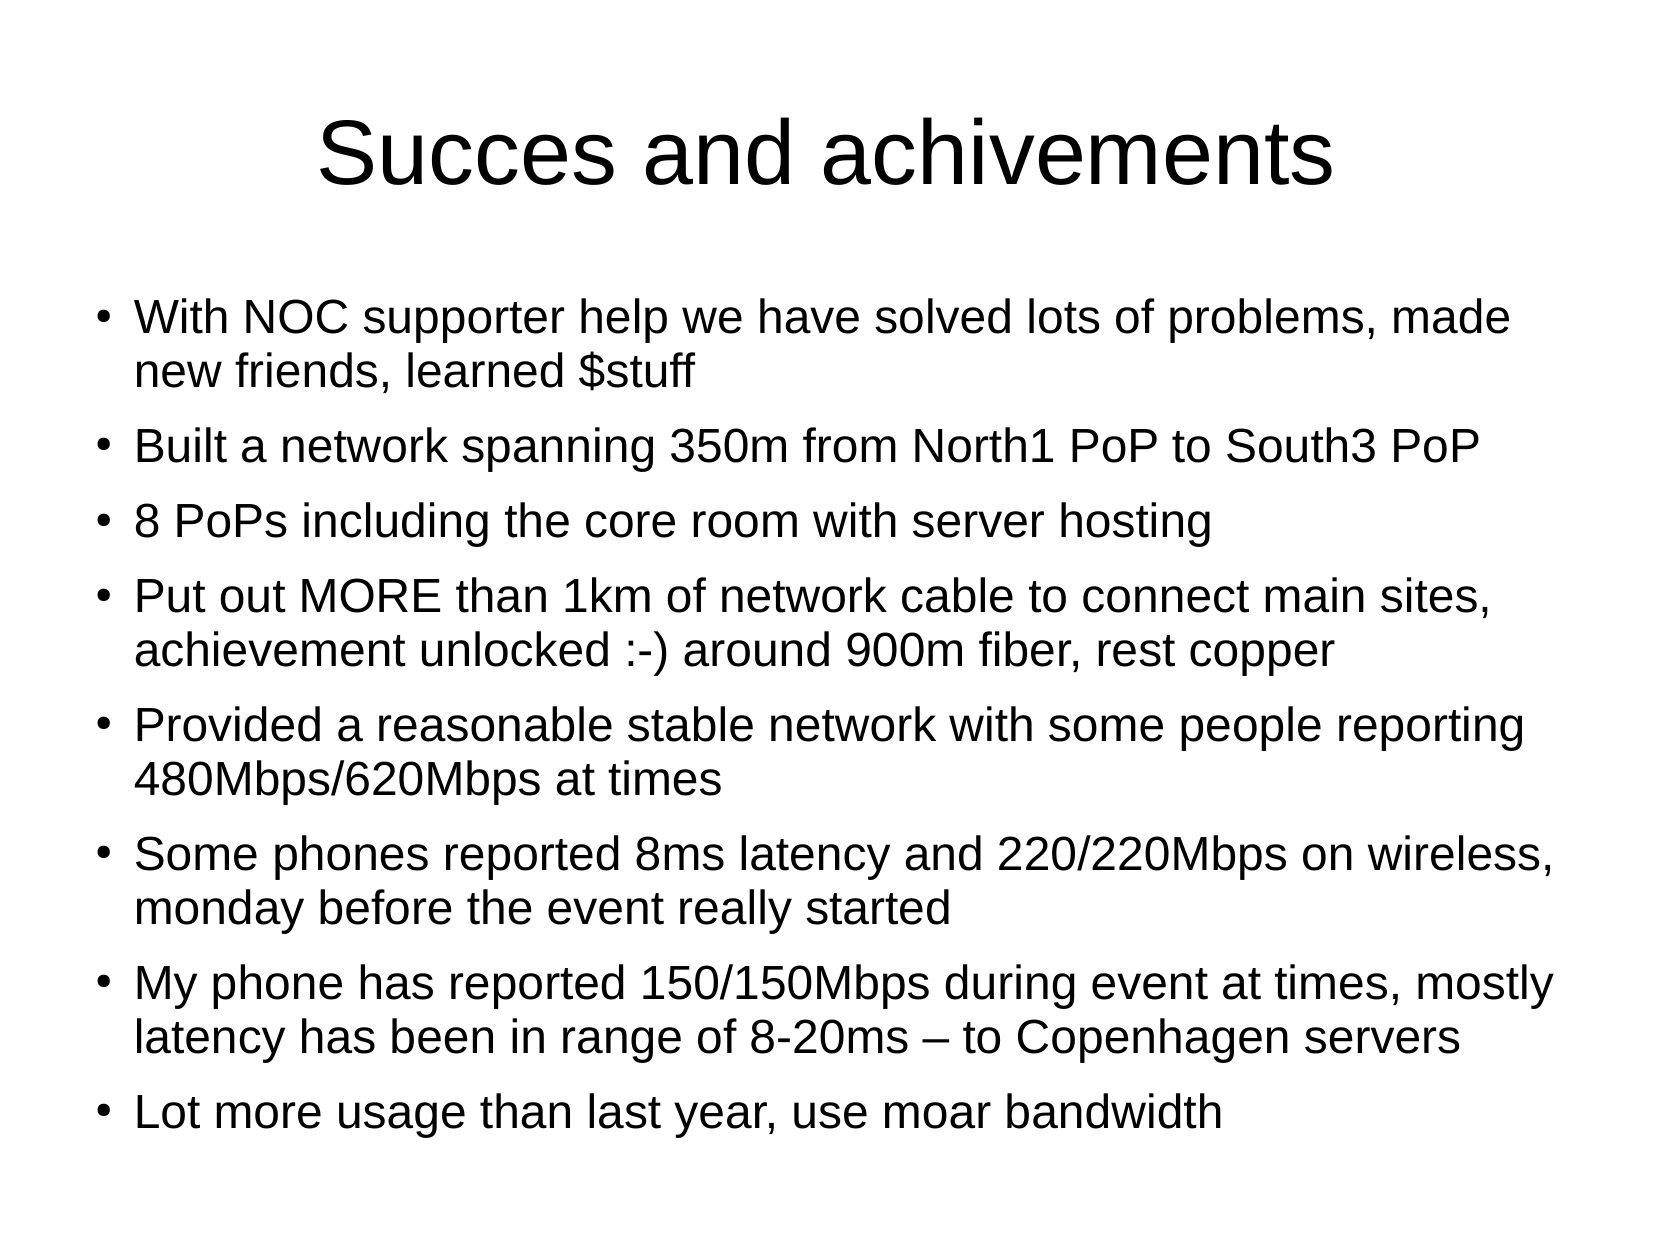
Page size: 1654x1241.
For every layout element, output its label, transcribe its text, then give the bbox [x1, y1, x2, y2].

title Succes and achivements [82, 49, 1571, 257]
list With NOC supporter help we have solved lots of problems, made new friends, learned $stuff Built a network spanning 350m from North1 PoP to South3 PoP 8 PoPs including the core room with server hosting Put out MORE than 1km of network cable to connect main sites, achievement unlocked :-) around 900m fiber, rest copper Provided a reasonable stable network with some people reporting 480Mbps/620Mbps at times Some phones reported 8ms latency and 220/220Mbps on wireless, monday before the event really started My phone has reported 150/150Mbps during event at times, mostly latency has been in range of 8-20ms – to Copenhagen servers Lot more usage than last year, use moar bandwidth [82, 290, 1571, 1171]
